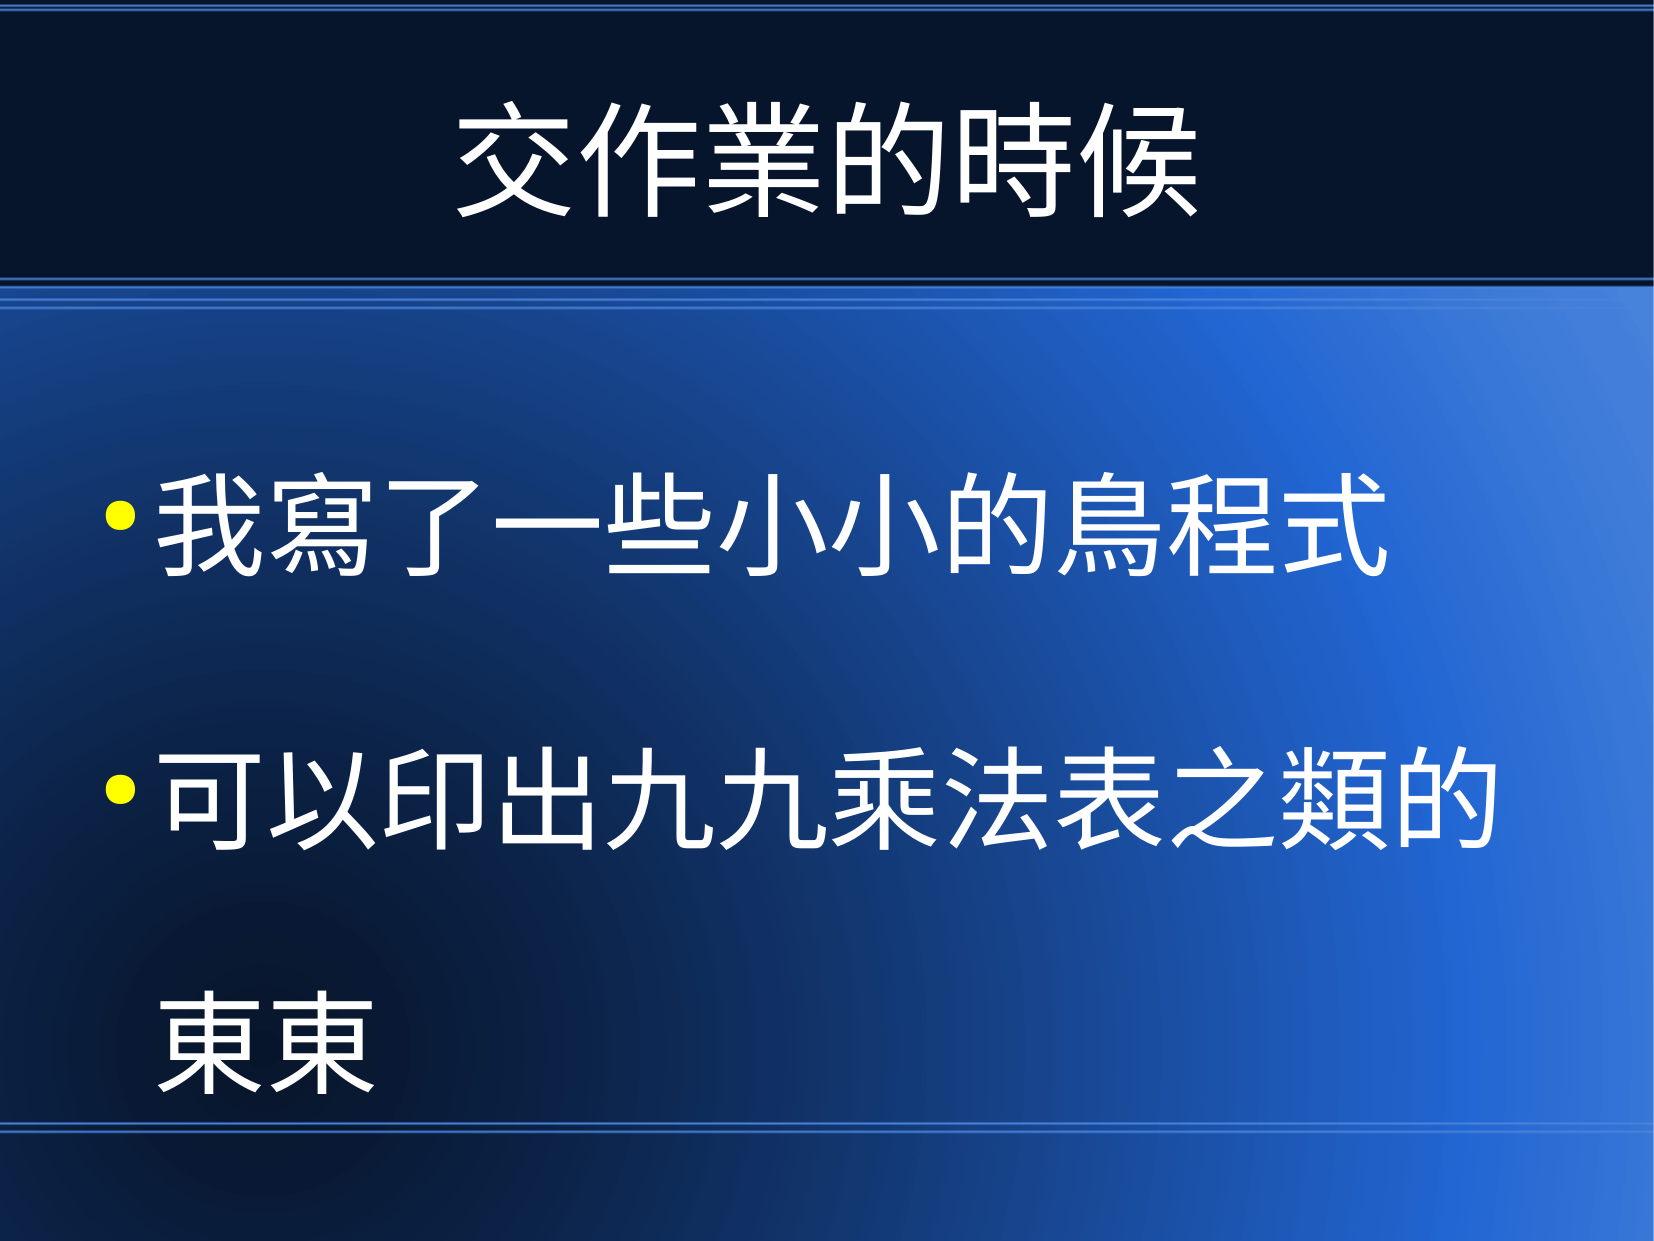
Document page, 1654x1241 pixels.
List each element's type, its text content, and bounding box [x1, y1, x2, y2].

title 交作業的時候 [82, 49, 1571, 257]
list 我寫了一些小小的鳥程式 可以印出九九乘法表之類的東東 [82, 355, 1571, 1241]
picture [0, 0, 1654, 1241]
